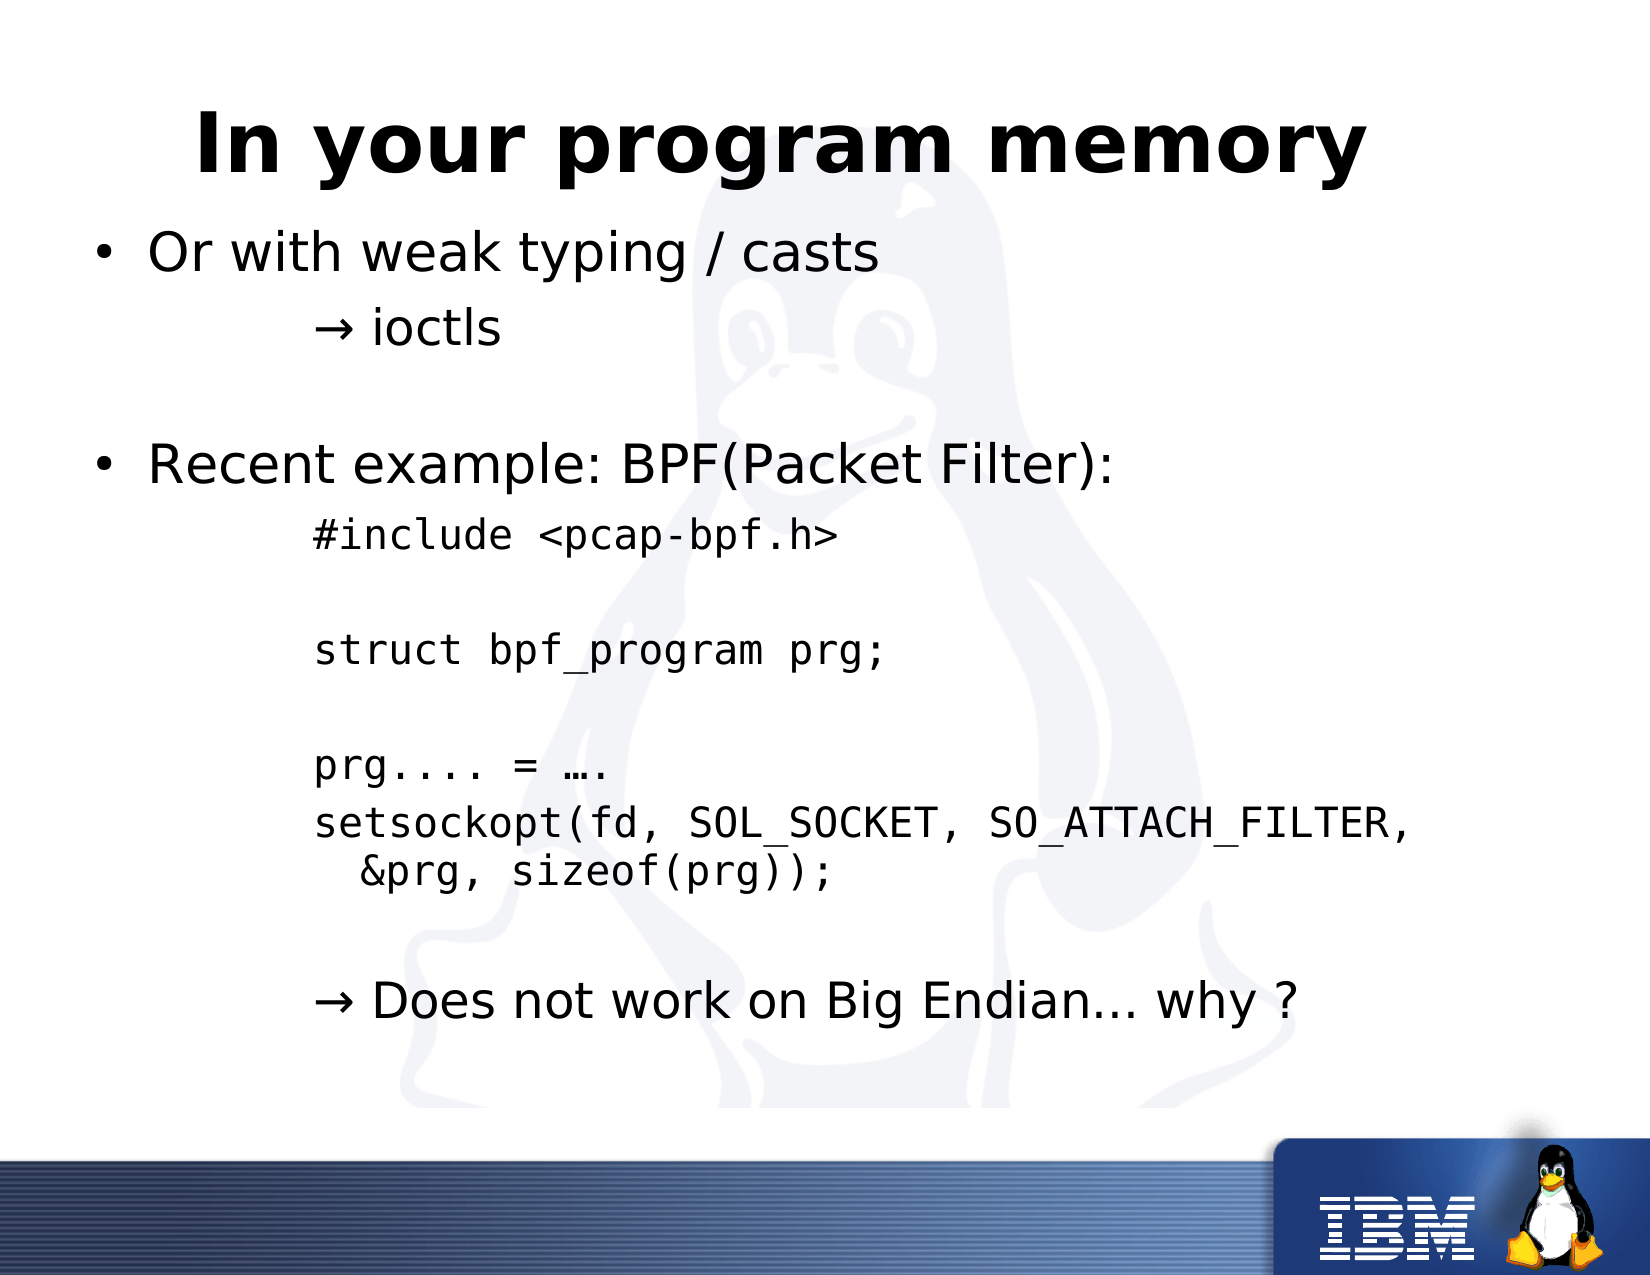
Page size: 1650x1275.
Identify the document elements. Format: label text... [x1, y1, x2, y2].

list Or with weak typing / casts → ioctls Recent example: BPF(Packet Filter): #include <pcap-bpf.h> struct bpf_program prg; prg.... = …. setsockopt(fd, SOL_SOCKET, SO_ATTACH_FILTER, &prg, sizeof(prg)); → Does not work on Big Endian... why ? [76, 221, 1457, 1171]
title In your program memory [76, 76, 1457, 211]
